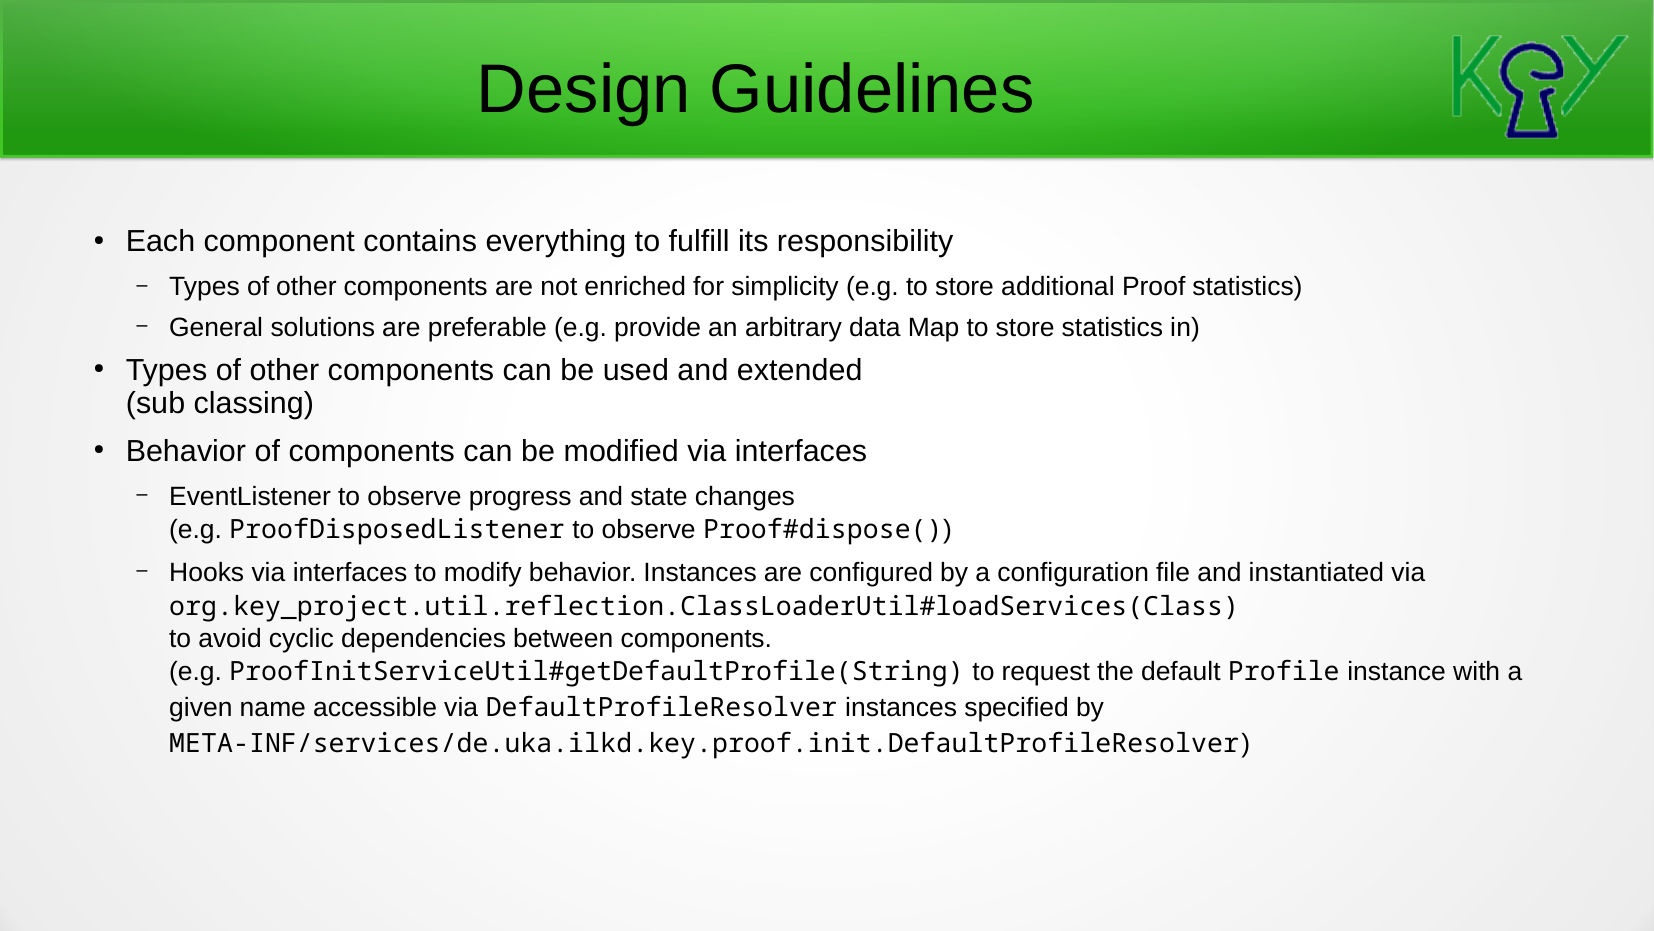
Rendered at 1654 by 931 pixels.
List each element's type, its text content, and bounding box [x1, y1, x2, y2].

picture [1389, 0, 1654, 189]
title Design Guidelines [82, 35, 1430, 142]
list Each component contains everything to fulfill its responsibility Types of other components are not enriched for simplicity (e.g. to store additional Proof statistics) General solutions are preferable (e.g. provide an arbitrary data Map to store statistics in) Types of other components can be used and extended (sub classing) Behavior of components can be modified via interfaces EventListener to observe progress and state changes (e.g. ProofDisposedListener to observe Proof#dispose()) Hooks via interfaces to modify behavior. Instances are configured by a configuration file and instantiated via org.key_project.util.reflection.ClassLoaderUtil#loadServices(Class) to avoid cyclic dependencies between components. (e.g. ProofInitServiceUtil#getDefaultProfile(String) to request the default Profile instance with a given name accessible via DefaultProfileResolver instances specified by META-INF/services/de.uka.ilkd.key.proof.init.DefaultProfileResolver) [82, 224, 1571, 764]
